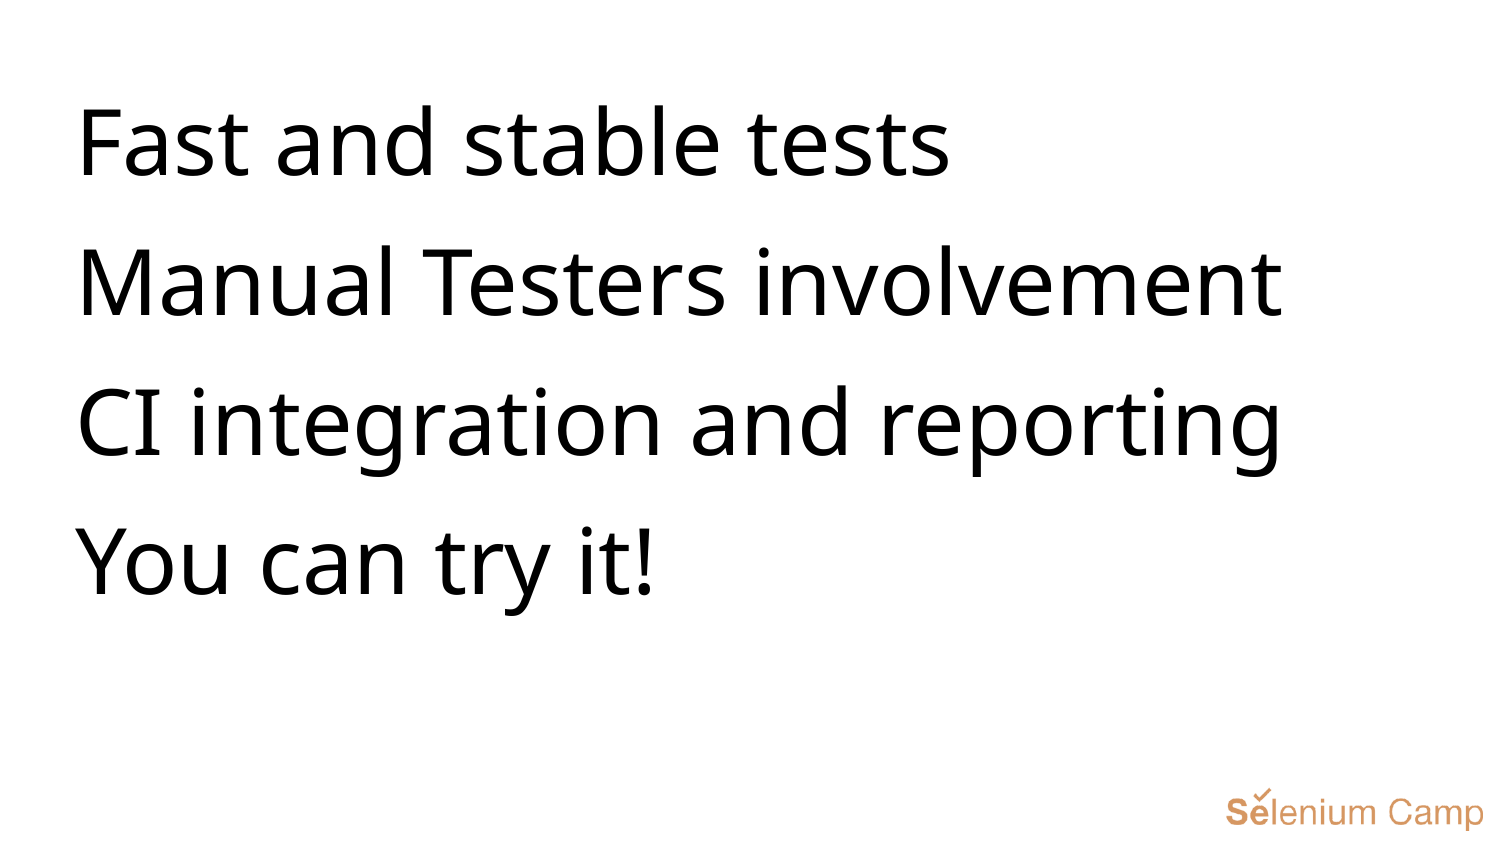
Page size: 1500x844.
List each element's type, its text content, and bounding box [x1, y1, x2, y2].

picture [1226, 787, 1483, 831]
list Fast and stable tests Manual Testers involvement CI integration and reporting You can try it! [60, 60, 1441, 781]
